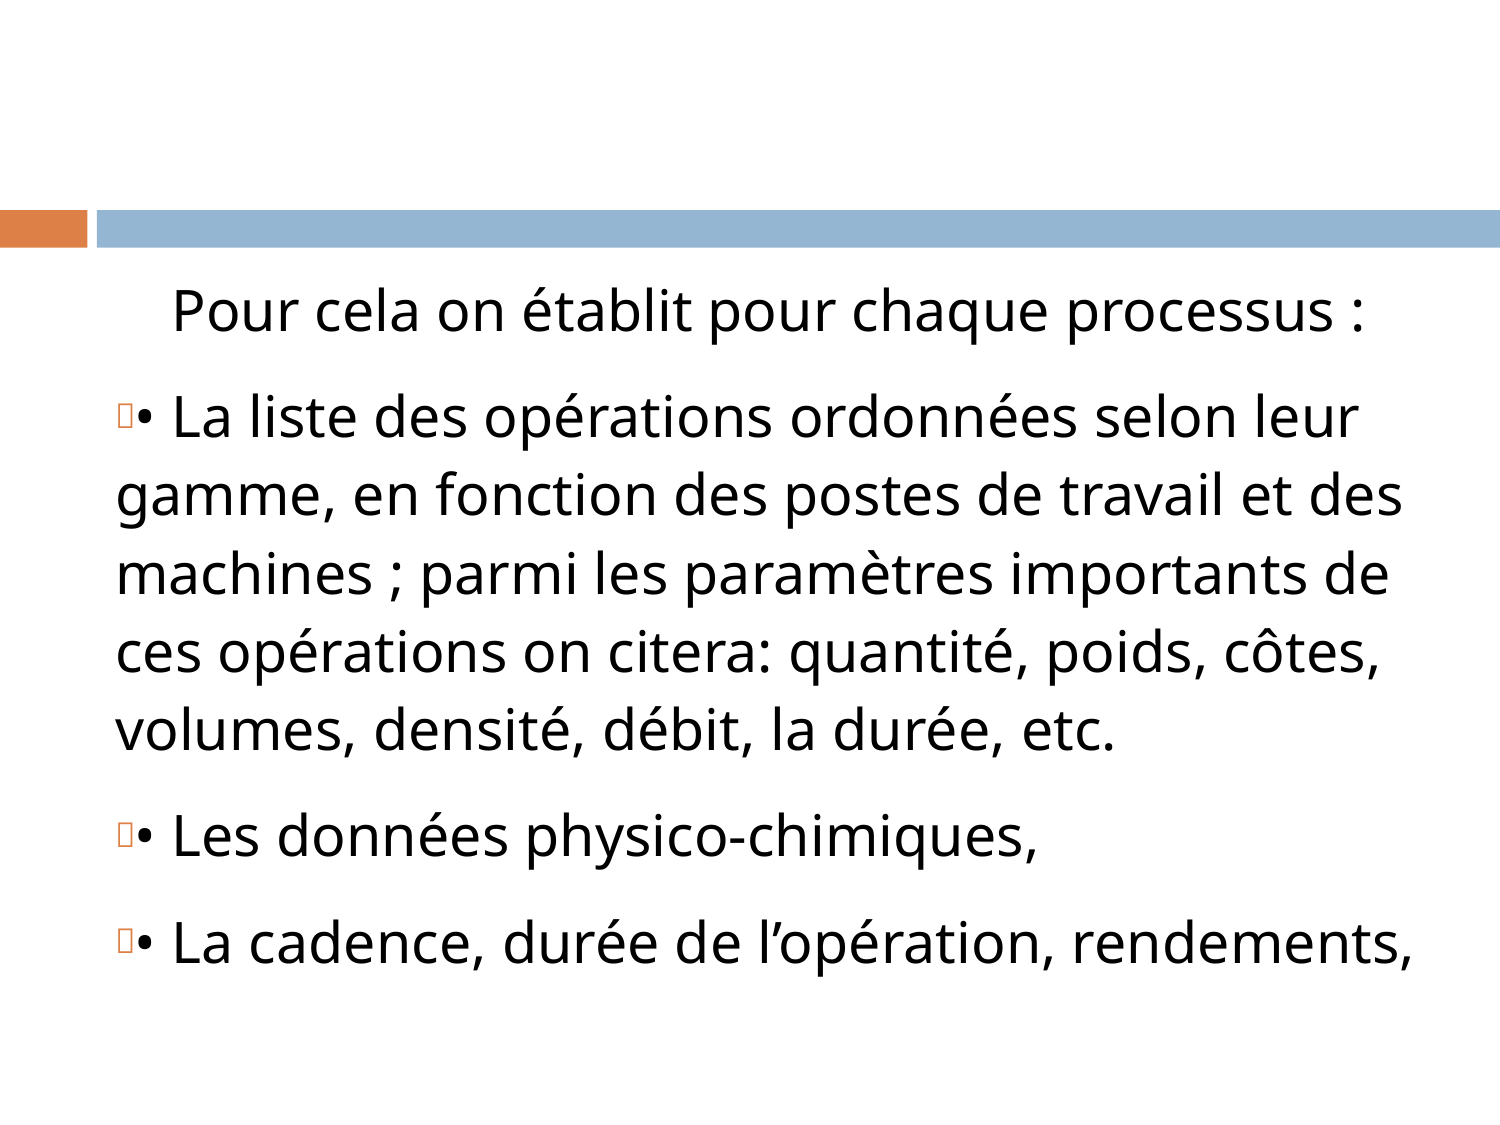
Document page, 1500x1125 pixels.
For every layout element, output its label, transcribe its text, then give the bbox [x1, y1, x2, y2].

list Pour cela on établit pour chaque processus : • La liste des opérations ordonnées selon leur gamme, en fonction des postes de travail et des machines ; parmi les paramètres importants de ces opérations on citera: quantité, poids, côtes, volumes, densité, débit, la durée, etc. • Les données physico-chimiques, • La cadence, durée de l’opération, rendements, [100, 262, 1439, 1001]
